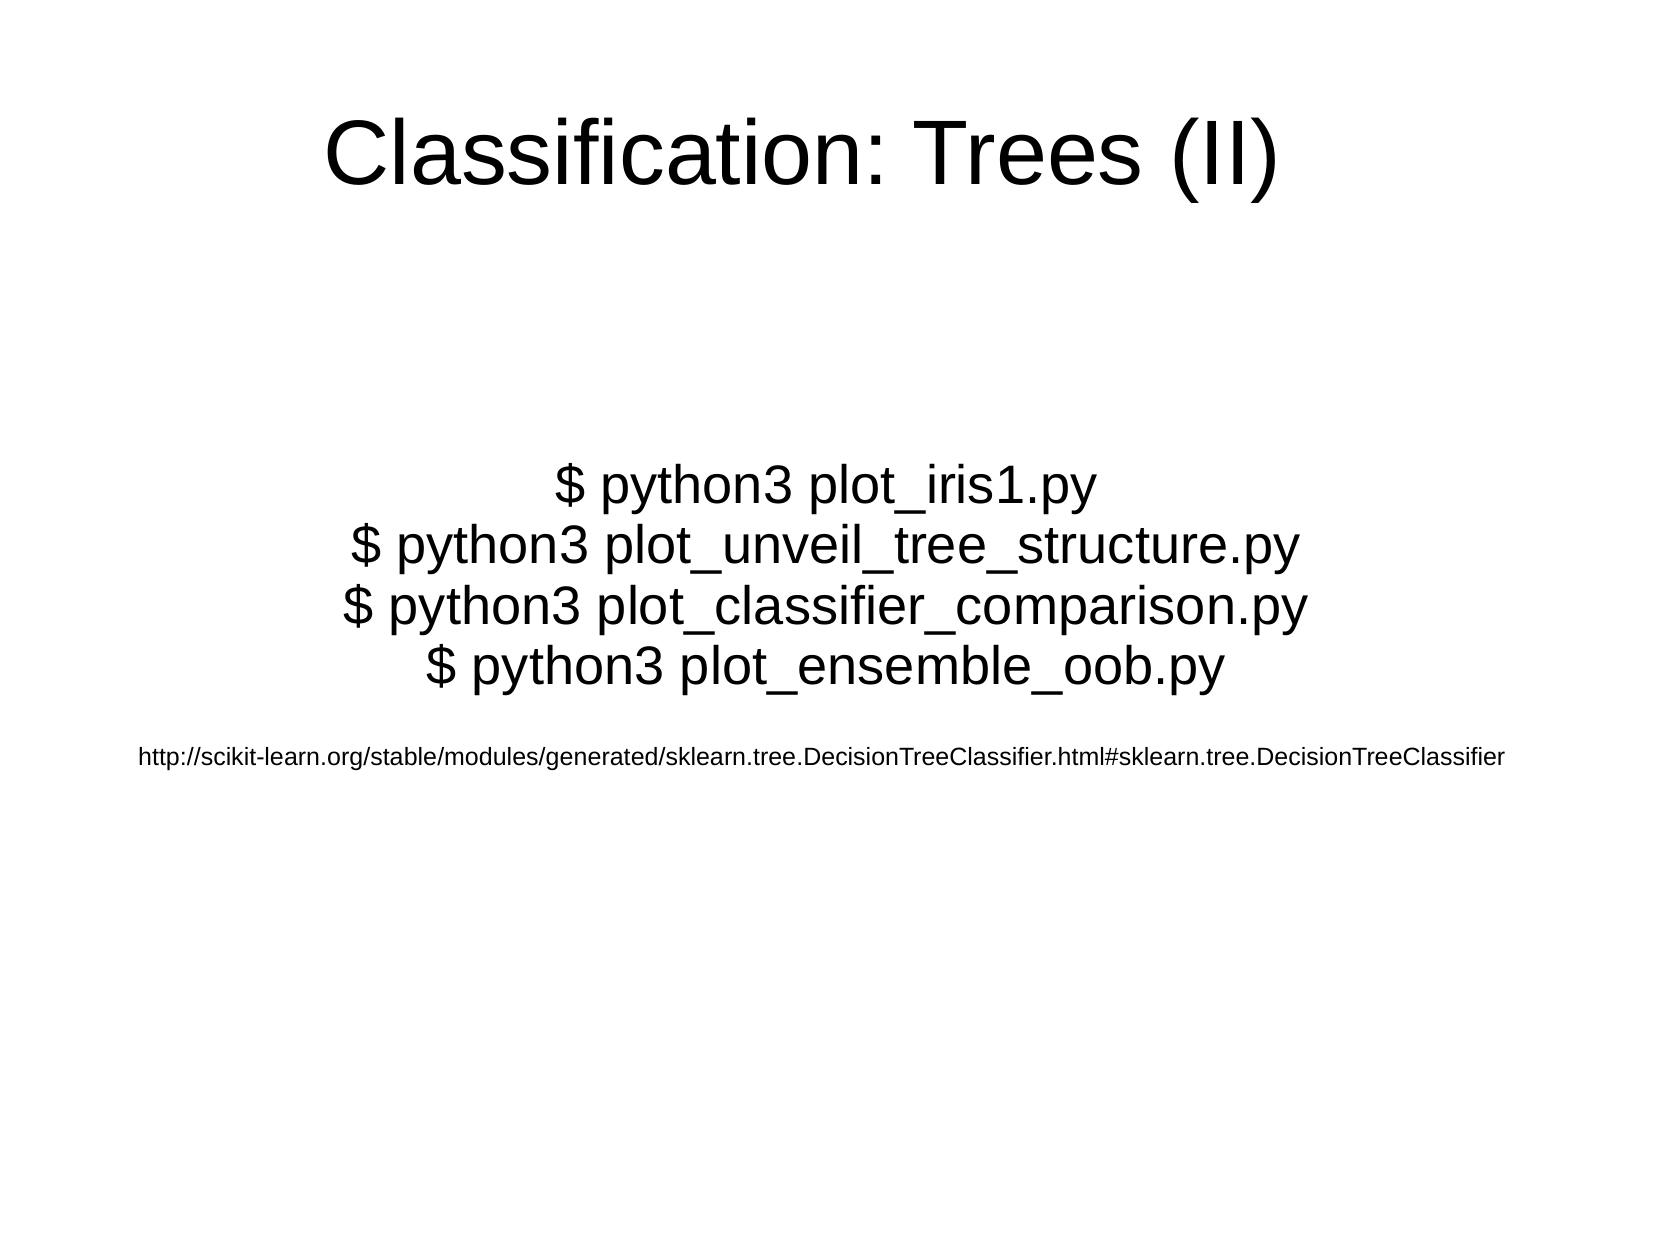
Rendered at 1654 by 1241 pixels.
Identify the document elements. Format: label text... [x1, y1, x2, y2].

title Classification: Trees (II) [59, 49, 1548, 257]
subtitle $ python3 plot_iris1.py $ python3 plot_unveil_tree_structure.py $ python3 plot_classifier_comparison.py $ python3 plot_ensemble_oob.py http://scikit-learn.org/stable/modules/generated/sklearn.tree.DecisionTreeClassifier.html#sklearn.tree.DecisionTreeClassifier [82, 290, 1571, 1010]
